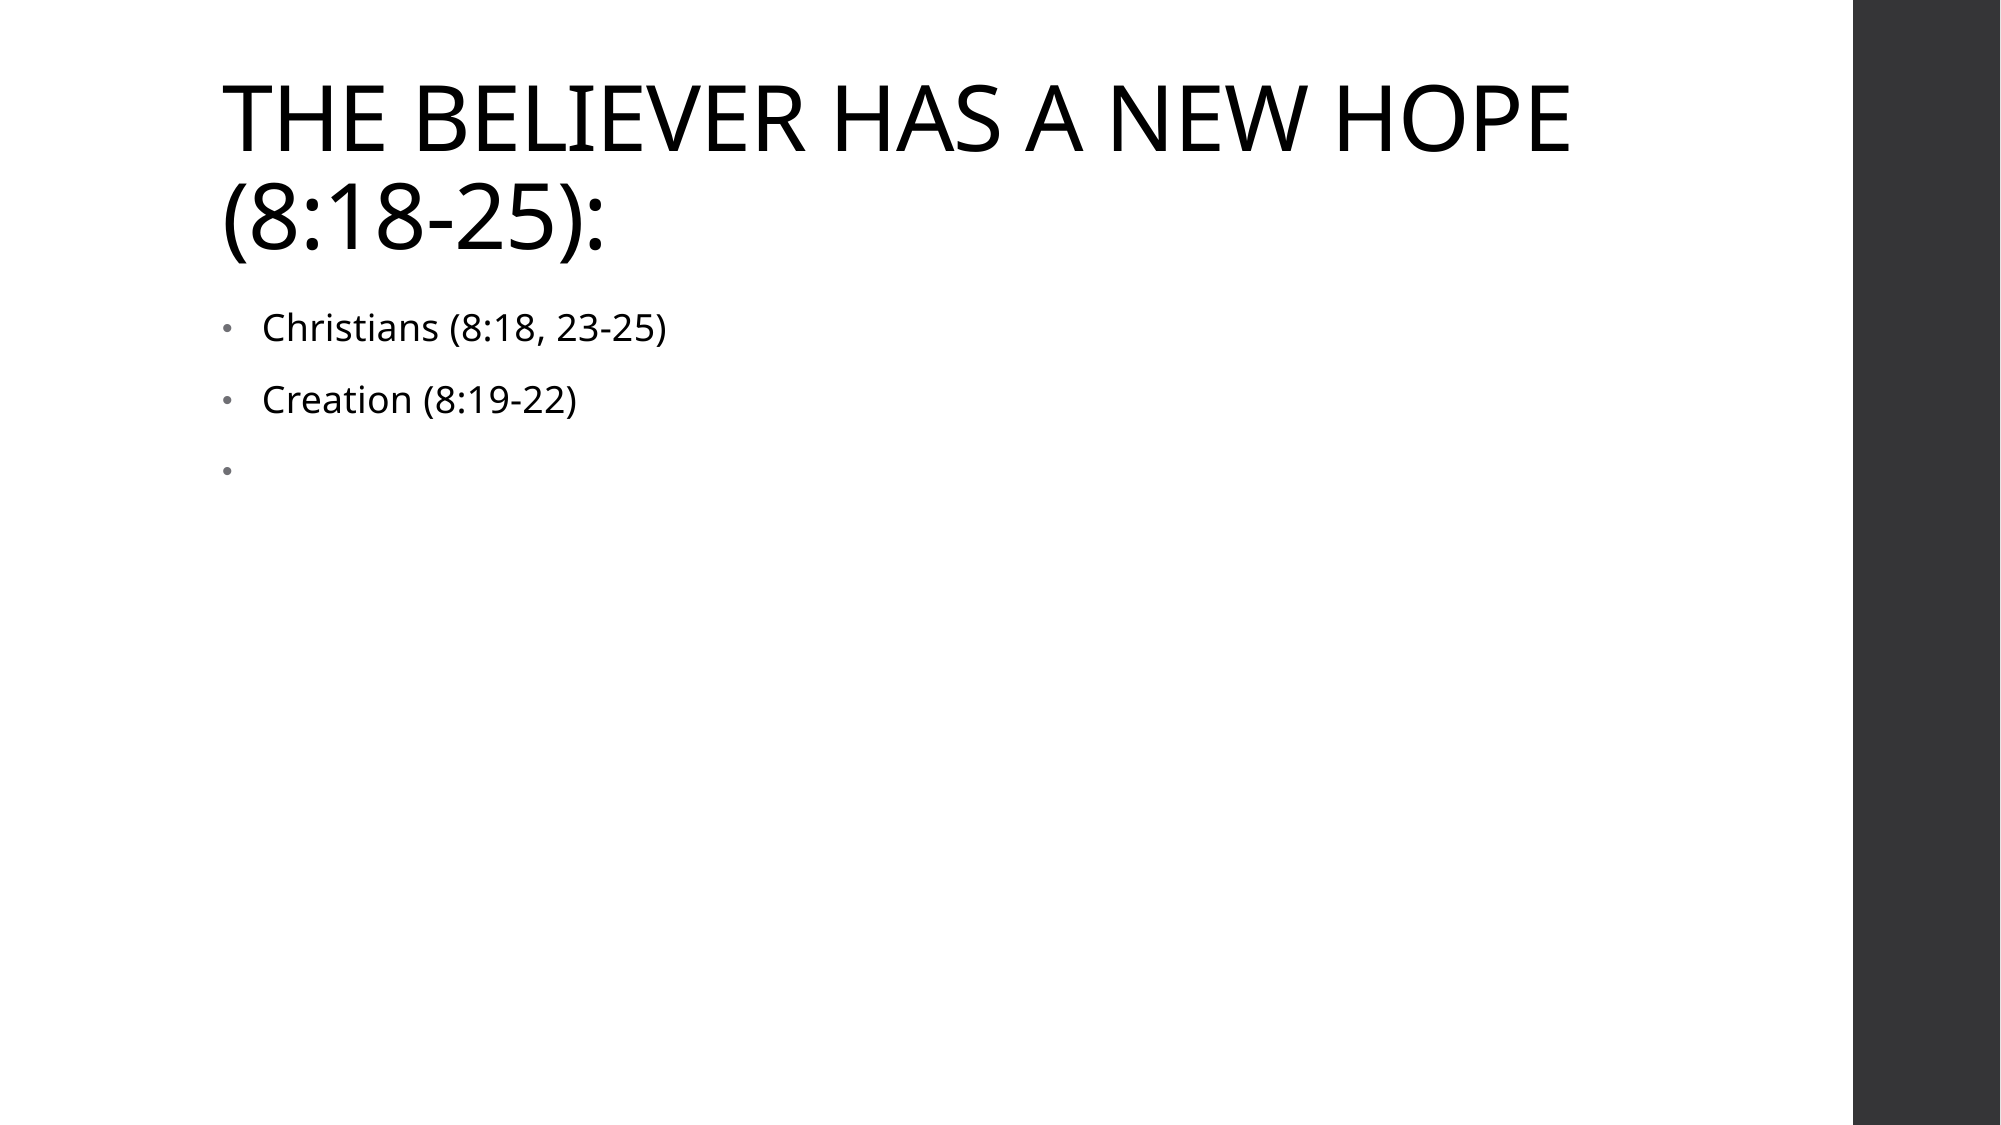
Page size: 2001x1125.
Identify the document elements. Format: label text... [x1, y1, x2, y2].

title THE BELIEVER HAS A NEW HOPE (8:18-25): [206, 60, 1797, 278]
list Christians (8:18, 23-25) Creation (8:19-22) [206, 299, 1617, 1014]
